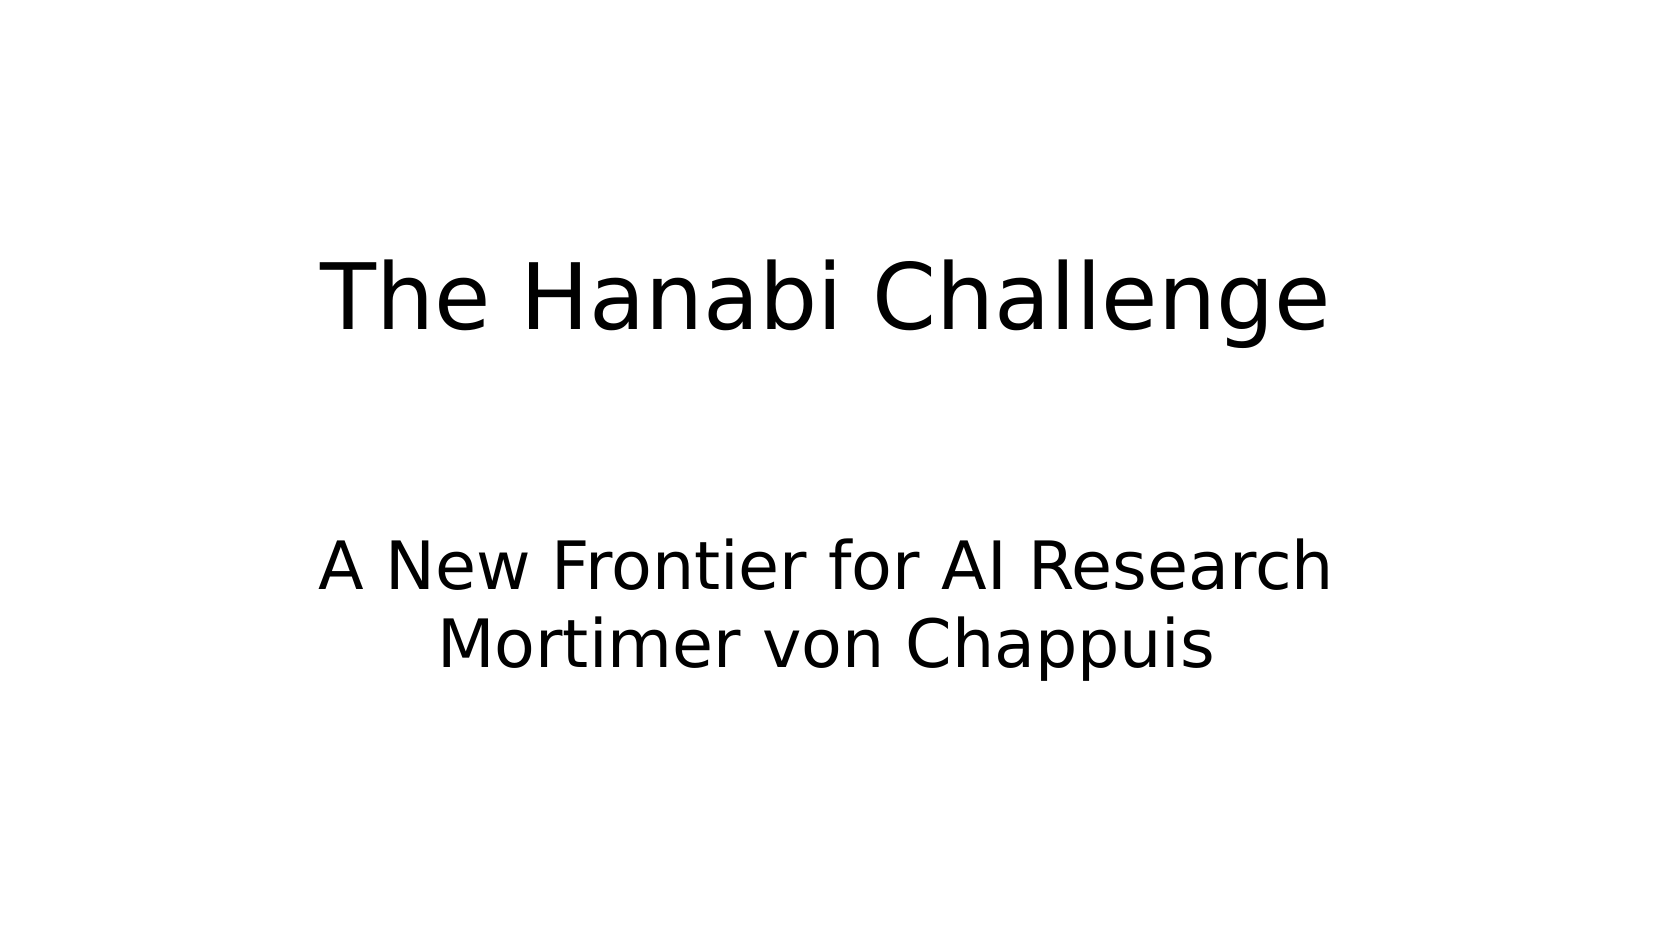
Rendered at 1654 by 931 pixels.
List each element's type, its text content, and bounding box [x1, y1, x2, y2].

title The Hanabi Challenge [82, 220, 1571, 335]
subtitle A New Frontier for AI Research Mortimer von Chappuis [82, 335, 1571, 876]
